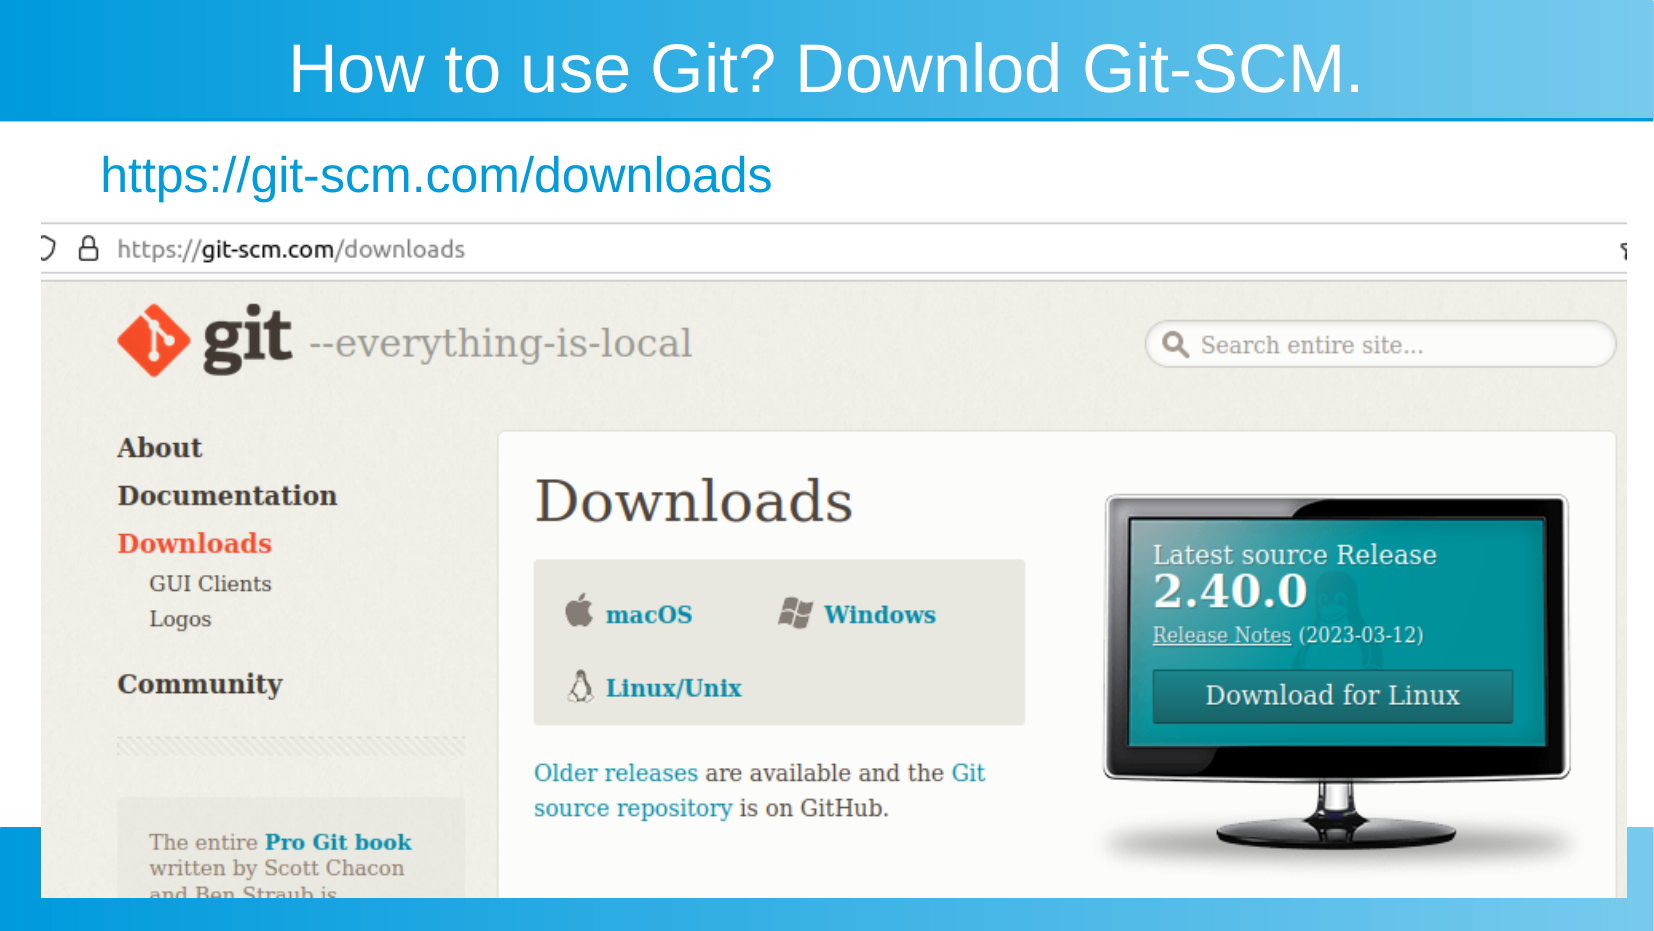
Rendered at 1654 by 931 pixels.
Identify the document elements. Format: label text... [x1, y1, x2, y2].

title How to use Git? Downlod Git-SCM. [59, 29, 1595, 108]
list https://git-scm.com/downloads [29, 147, 1565, 739]
picture [41, 218, 1627, 898]
